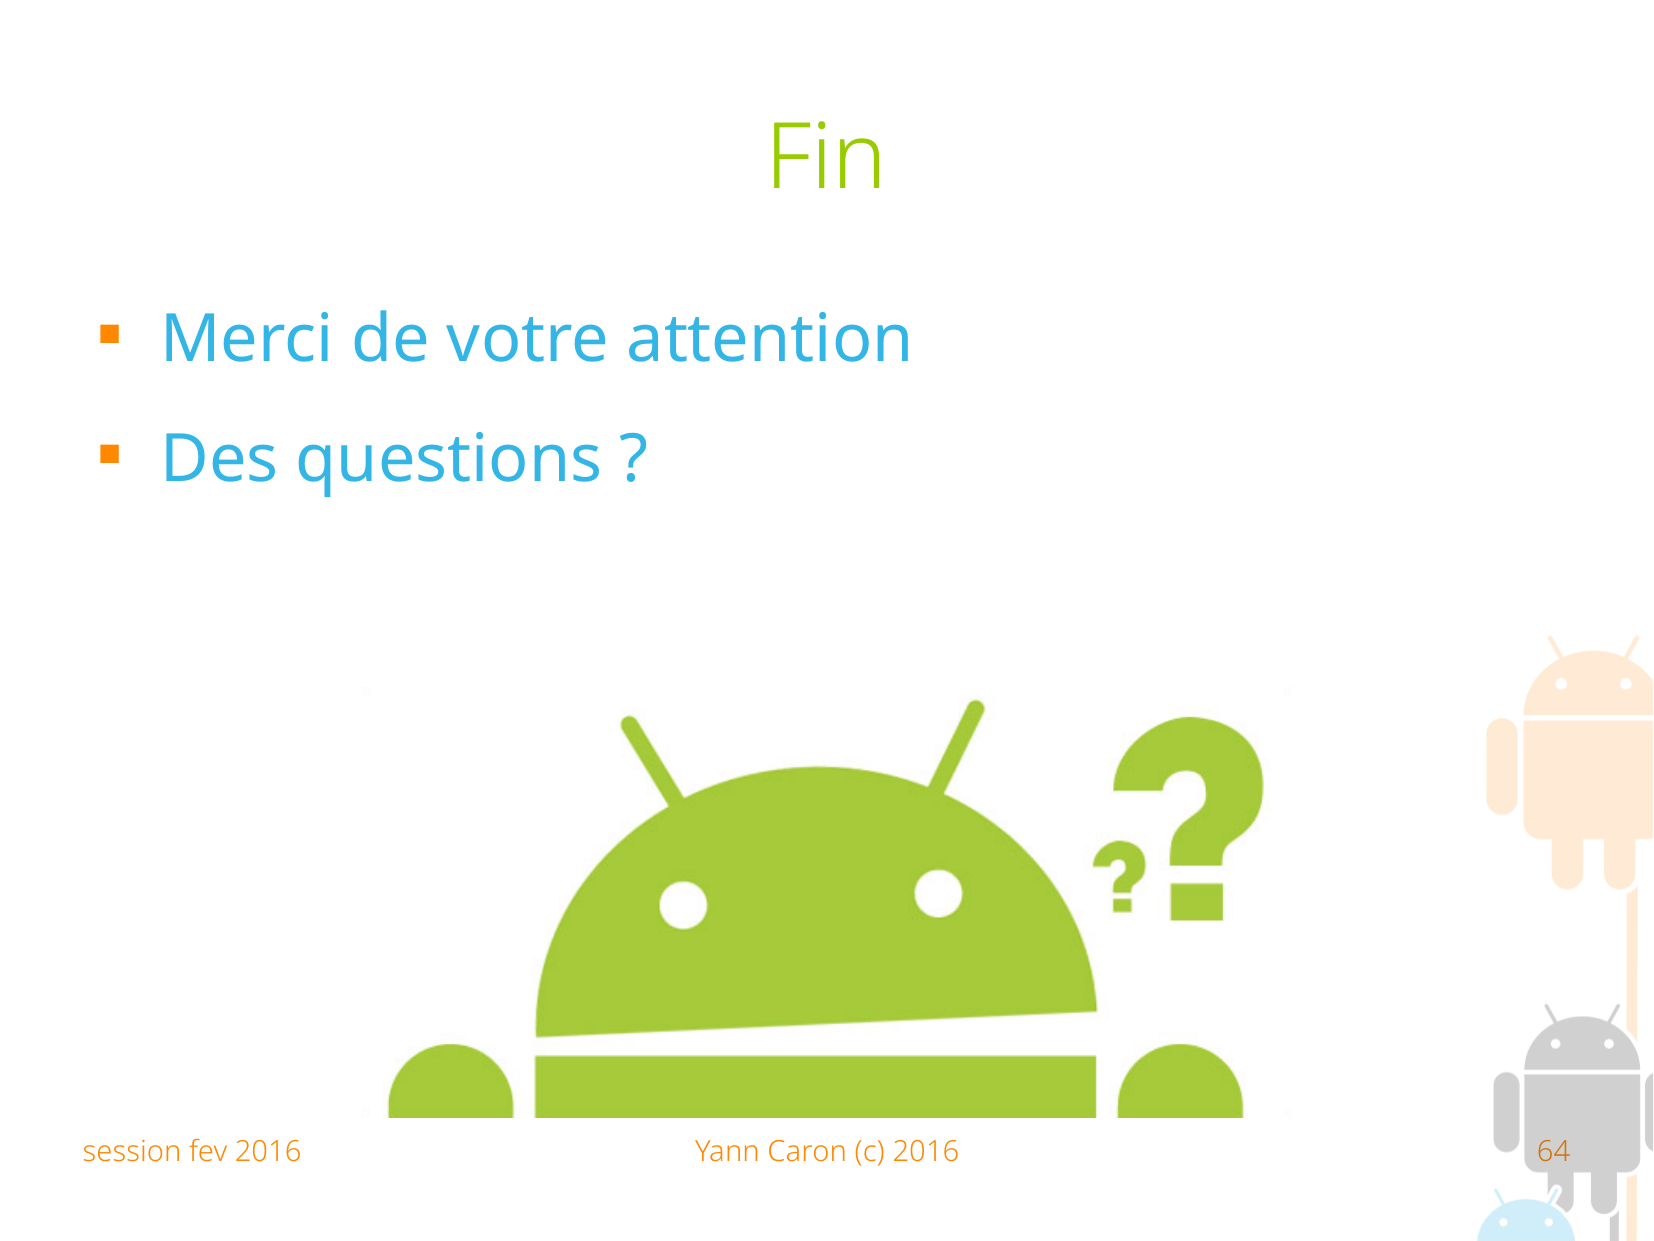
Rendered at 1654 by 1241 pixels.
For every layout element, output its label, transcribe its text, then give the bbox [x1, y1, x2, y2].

title Fin [82, 49, 1571, 257]
picture [240, 423, 1654, 1241]
list Merci de votre attention Des questions ? [82, 290, 1571, 1010]
